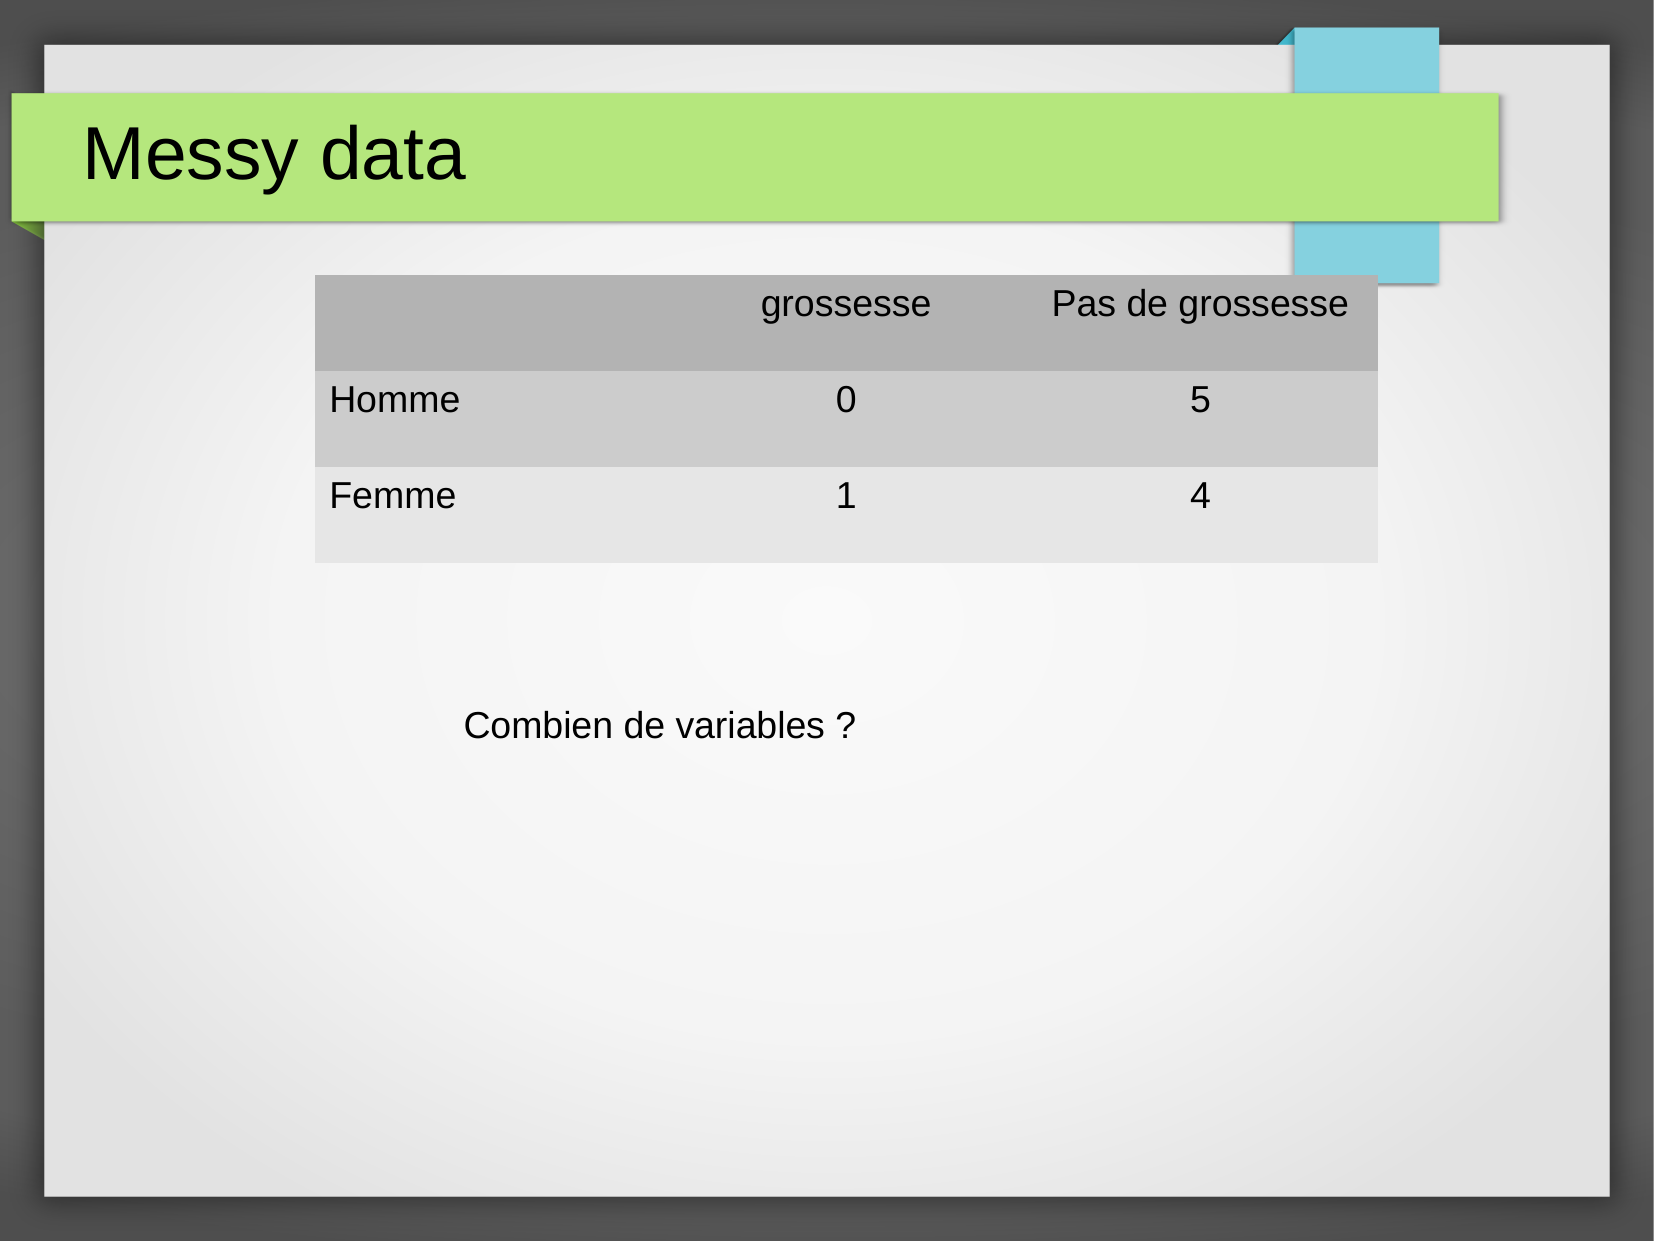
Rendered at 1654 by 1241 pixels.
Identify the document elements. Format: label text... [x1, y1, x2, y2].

table_header grossesse [669, 275, 1023, 371]
title Messy data [82, 94, 1264, 213]
table_cell Femme [315, 467, 669, 563]
table_cell 4 [1023, 467, 1378, 563]
table_cell 0 [669, 371, 1023, 467]
picture [0, 0, 1654, 1241]
table_header Pas de grossesse [1023, 275, 1378, 371]
table_header [315, 275, 669, 371]
text_box Combien de variables ? [448, 696, 1252, 754]
table_cell Homme [315, 371, 669, 467]
table_cell 1 [669, 467, 1023, 563]
table_cell 5 [1023, 371, 1378, 467]
